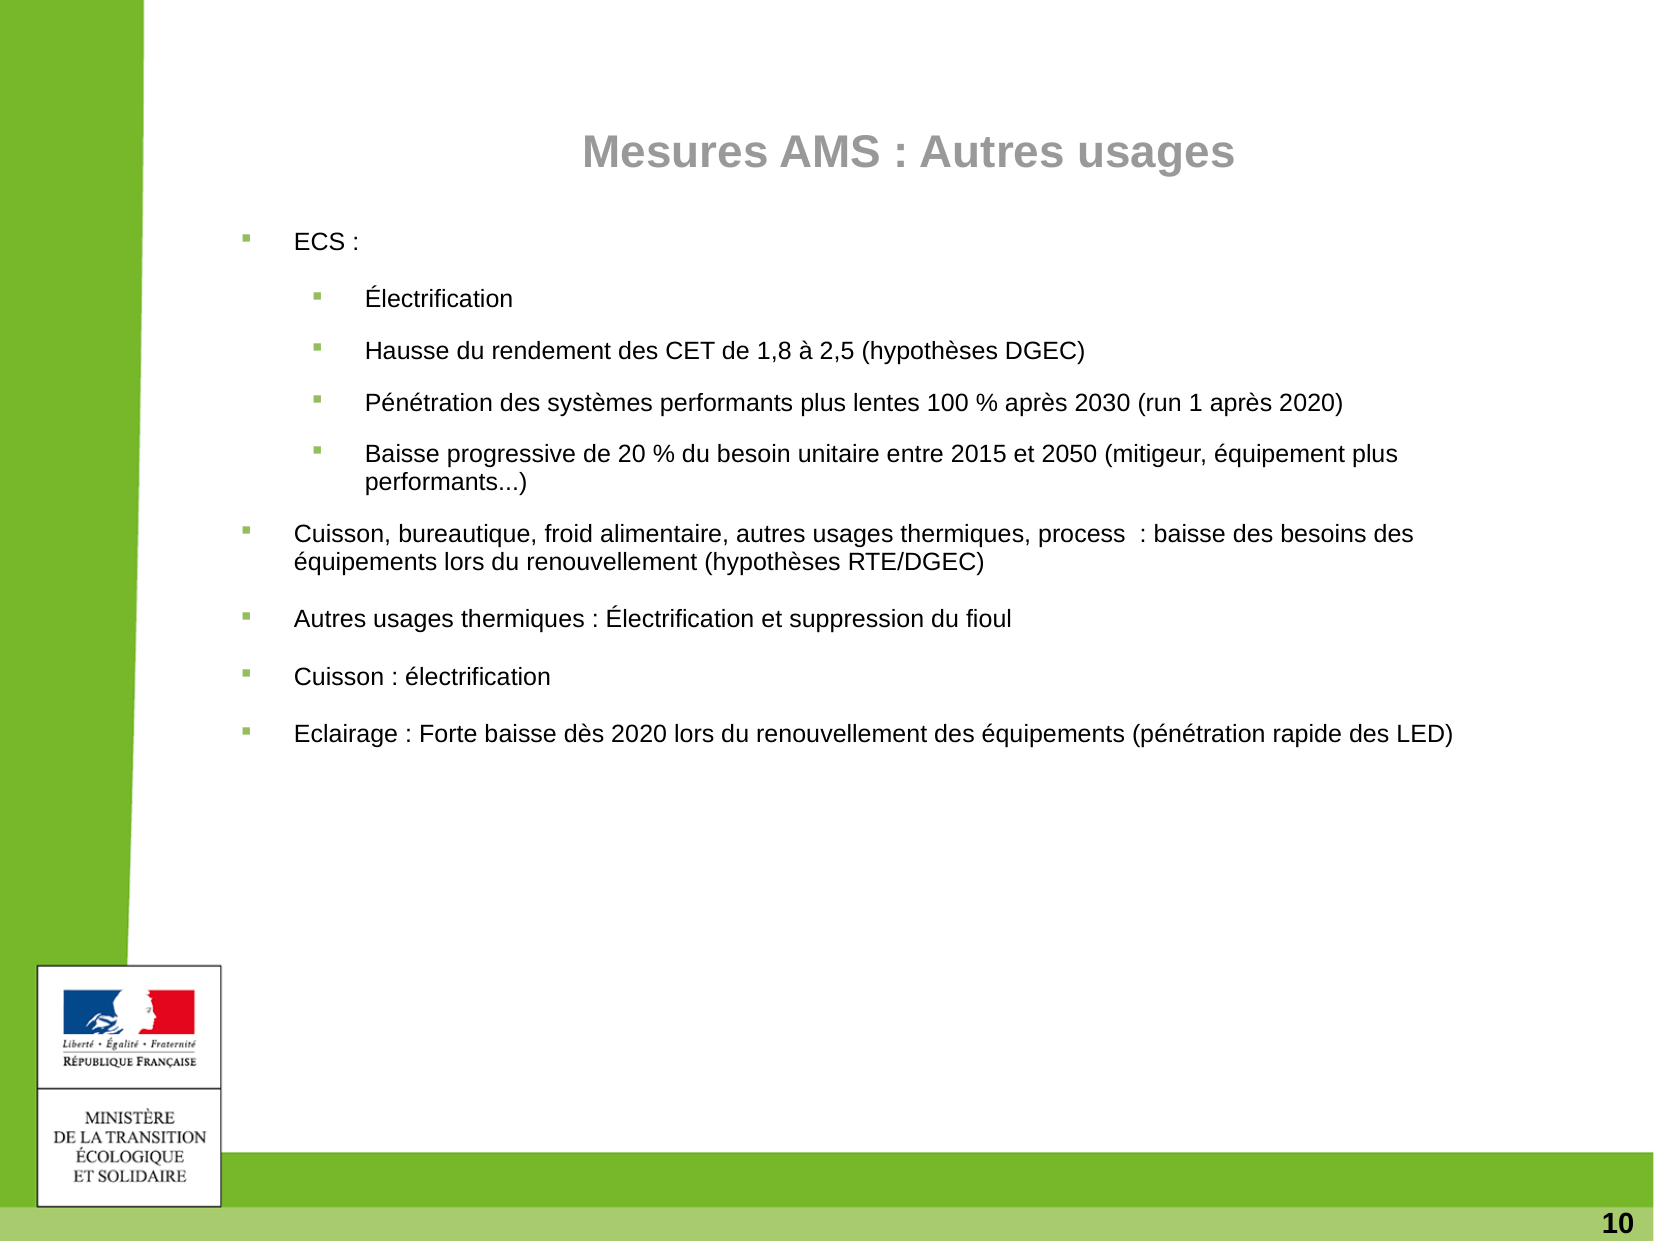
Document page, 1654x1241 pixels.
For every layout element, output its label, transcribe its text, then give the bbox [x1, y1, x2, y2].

title Mesures AMS : Autres usages [165, 47, 1654, 255]
list ECS : Électrification Hausse du rendement des CET de 1,8 à 2,5 (hypothèses DGEC) Pénétration des systèmes performants plus lentes 100 % après 2030 (run 1 après 2020) Baisse progressive de 20 % du besoin unitaire entre 2015 et 2050 (mitigeur, équipement plus performants...) Cuisson, bureautique, froid alimentaire, autres usages thermiques, process : baisse des besoins des équipements lors du renouvellement (hypothèses RTE/DGEC) Autres usages thermiques : Électrification et suppression du fioul Cuisson : électrification Eclairage : Forte baisse dès 2020 lors du renouvellement des équipements (pénétration rapide des LED) [222, 227, 1553, 1094]
picture [0, 0, 1654, 1241]
